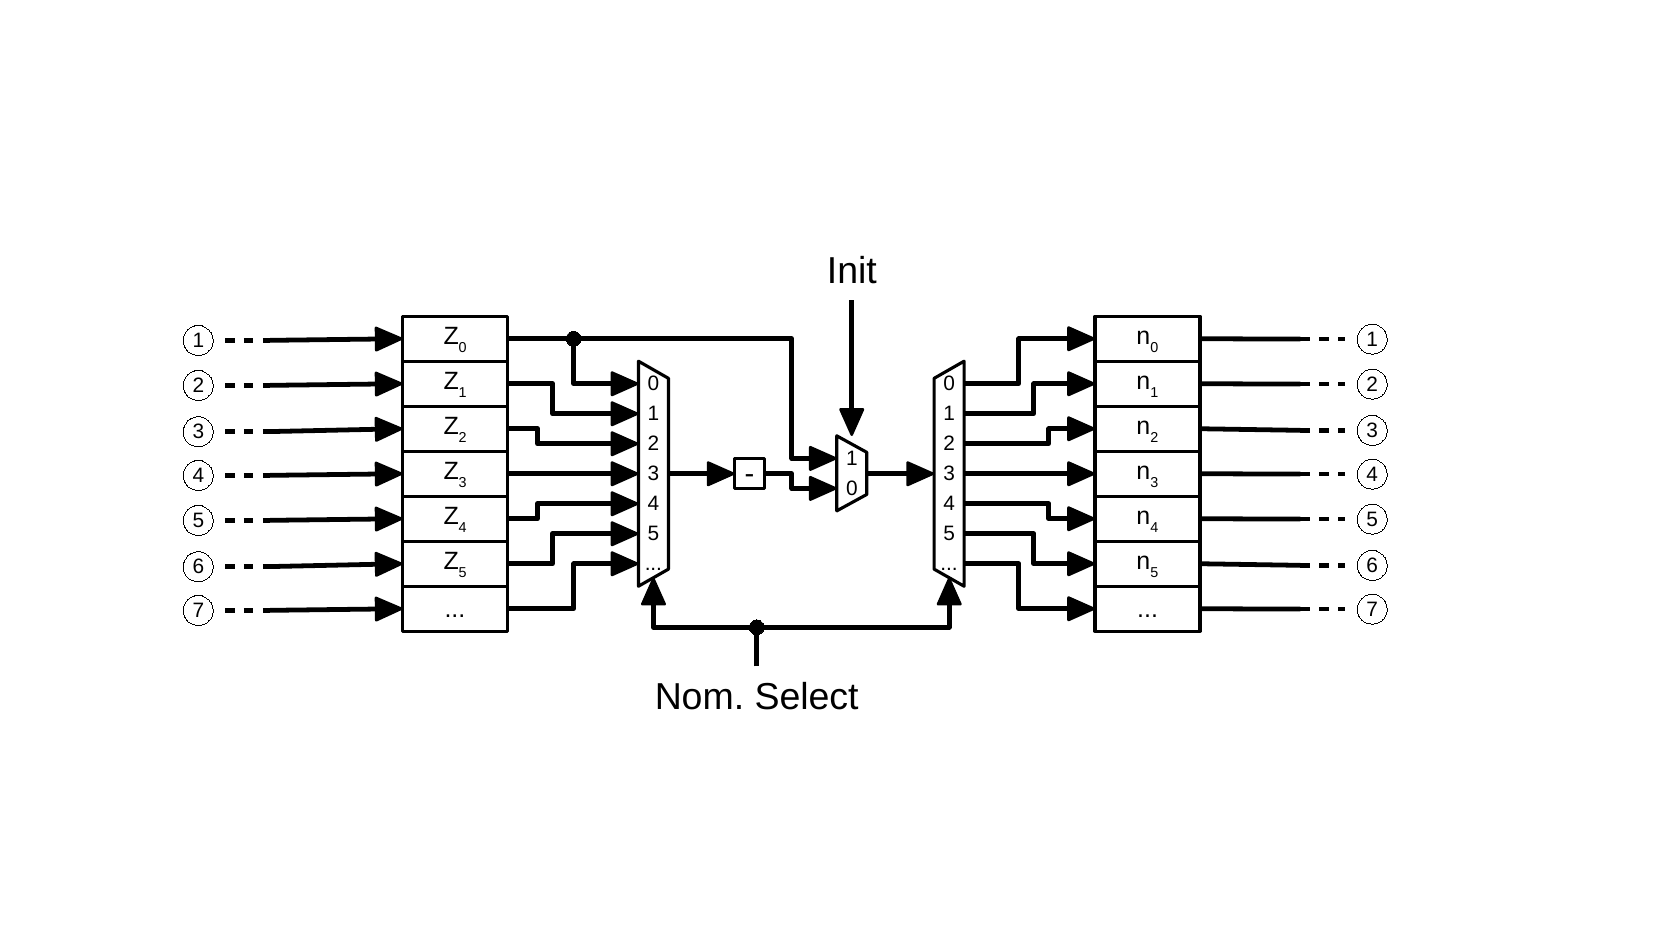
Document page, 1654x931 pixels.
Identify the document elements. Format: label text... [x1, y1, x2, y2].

text_box 5 [183, 505, 214, 536]
text_box n5 [1095, 541, 1201, 586]
text_box Init [815, 240, 888, 301]
text_box ... [402, 586, 508, 632]
text_box [225, 370, 271, 401]
text_box 3 [183, 416, 214, 447]
text_box ... [934, 572, 946, 579]
text_box 1 [839, 443, 865, 474]
text_box 1 [641, 399, 666, 429]
text_box Z0 [402, 316, 508, 361]
text_box 6 [1357, 550, 1388, 581]
text_box 0 [855, 497, 867, 504]
text_box 4 [641, 489, 666, 518]
text_box n0 [1095, 316, 1201, 361]
text_box 2 [1357, 369, 1388, 400]
text_box n3 [1095, 451, 1201, 496]
text_box ... [936, 549, 962, 579]
text_box 5 [641, 518, 666, 549]
text_box n4 [1095, 496, 1201, 541]
text_box 7 [183, 595, 214, 626]
text_box 3 [936, 459, 962, 489]
text_box Z3 [402, 451, 508, 496]
text_box 1 [1357, 324, 1388, 355]
text_box Nom. Select [646, 666, 868, 727]
text_box Z5 [402, 541, 508, 586]
text_box [225, 595, 271, 626]
text_box 2 [183, 370, 214, 401]
text_box - [734, 458, 765, 489]
text_box Z2 [402, 406, 508, 451]
text_box [225, 551, 271, 582]
text_box 0 [839, 474, 865, 504]
text_box [1300, 459, 1346, 490]
text_box [1300, 594, 1346, 625]
text_box [1300, 324, 1346, 355]
text_box n2 [1095, 406, 1201, 451]
text_box [1300, 369, 1346, 400]
text_box ... [1095, 586, 1201, 632]
text_box [1300, 550, 1346, 581]
text_box 6 [183, 551, 214, 582]
text_box 0 [936, 368, 962, 399]
text_box [225, 416, 271, 447]
text_box ... [657, 572, 669, 579]
text_box [225, 325, 271, 356]
text_box 4 [183, 460, 214, 491]
text_box 7 [1357, 594, 1388, 625]
text_box [1300, 504, 1346, 535]
text_box Z1 [402, 361, 508, 406]
text_box [749, 619, 765, 635]
text_box 5 [936, 518, 962, 549]
text_box 5 [1357, 504, 1388, 535]
text_box [225, 460, 271, 491]
text_box 2 [936, 429, 962, 459]
text_box [566, 331, 581, 347]
text_box 0 [934, 368, 947, 376]
text_box 4 [1357, 459, 1388, 490]
text_box 1 [855, 443, 867, 450]
text_box 2 [641, 429, 666, 459]
text_box 0 [641, 368, 666, 399]
text_box 3 [1357, 415, 1388, 446]
text_box n1 [1095, 361, 1201, 406]
text_box 0 [656, 368, 669, 376]
text_box 3 [641, 459, 666, 489]
text_box Z4 [402, 496, 508, 541]
text_box 4 [936, 489, 962, 518]
text_box [1300, 415, 1346, 446]
text_box 1 [183, 325, 214, 356]
text_box ... [641, 549, 666, 579]
text_box 1 [936, 399, 962, 429]
text_box [225, 505, 271, 536]
